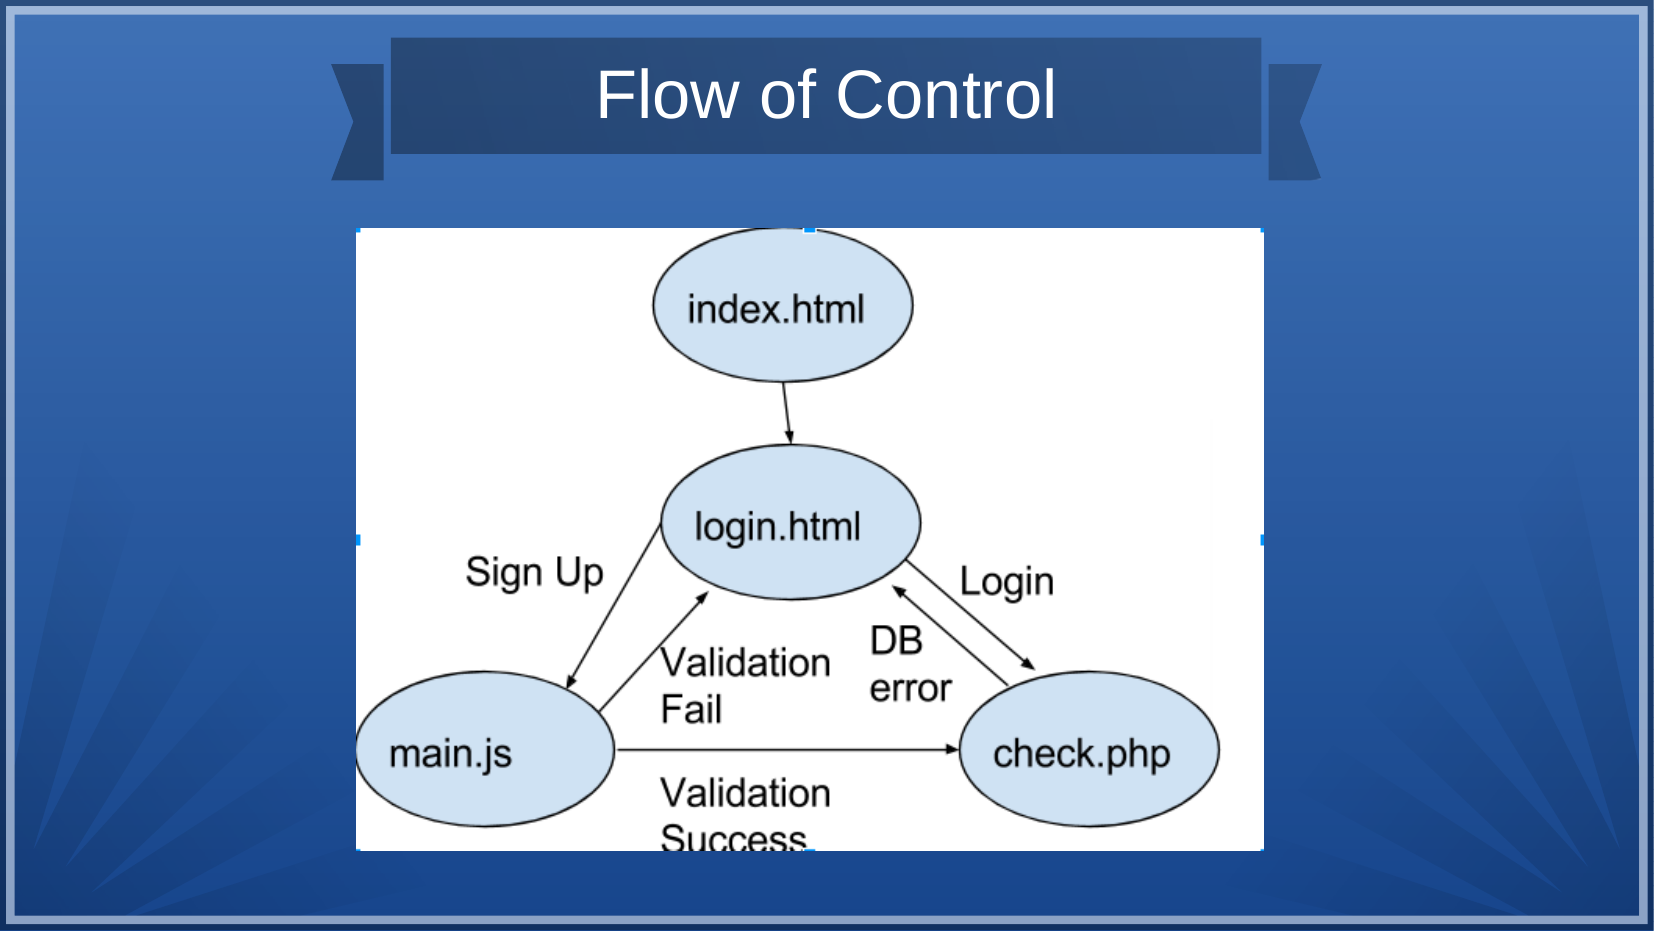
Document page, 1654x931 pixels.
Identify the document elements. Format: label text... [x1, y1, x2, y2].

title Flow of Control [389, 35, 1264, 154]
picture [356, 228, 1264, 851]
